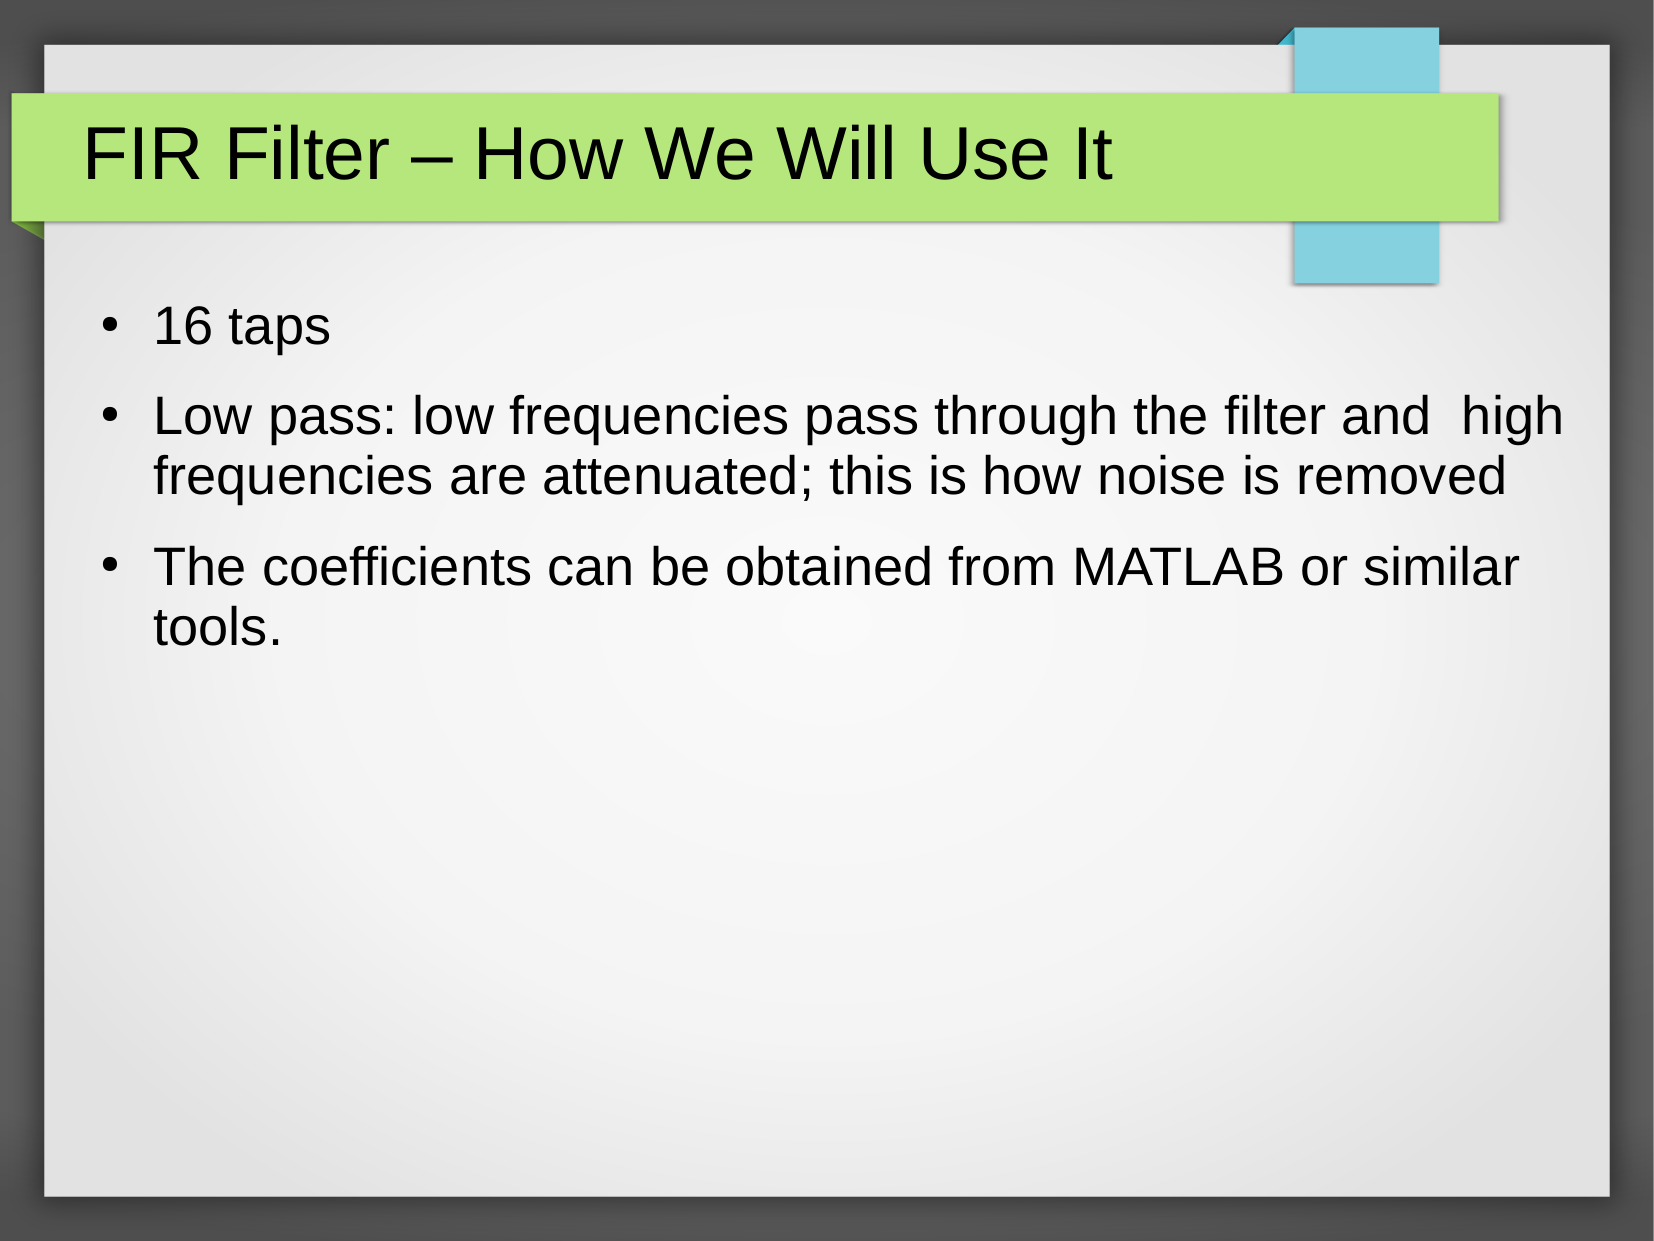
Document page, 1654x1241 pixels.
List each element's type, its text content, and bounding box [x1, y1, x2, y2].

title FIR Filter – How We Will Use It [82, 94, 1264, 213]
picture [0, 0, 1654, 1241]
list 16 taps Low pass: low frequencies pass through the filter and high frequencies are attenuated; this is how noise is removed The coefficients can be obtained from MATLAB or similar tools. [82, 295, 1571, 1015]
